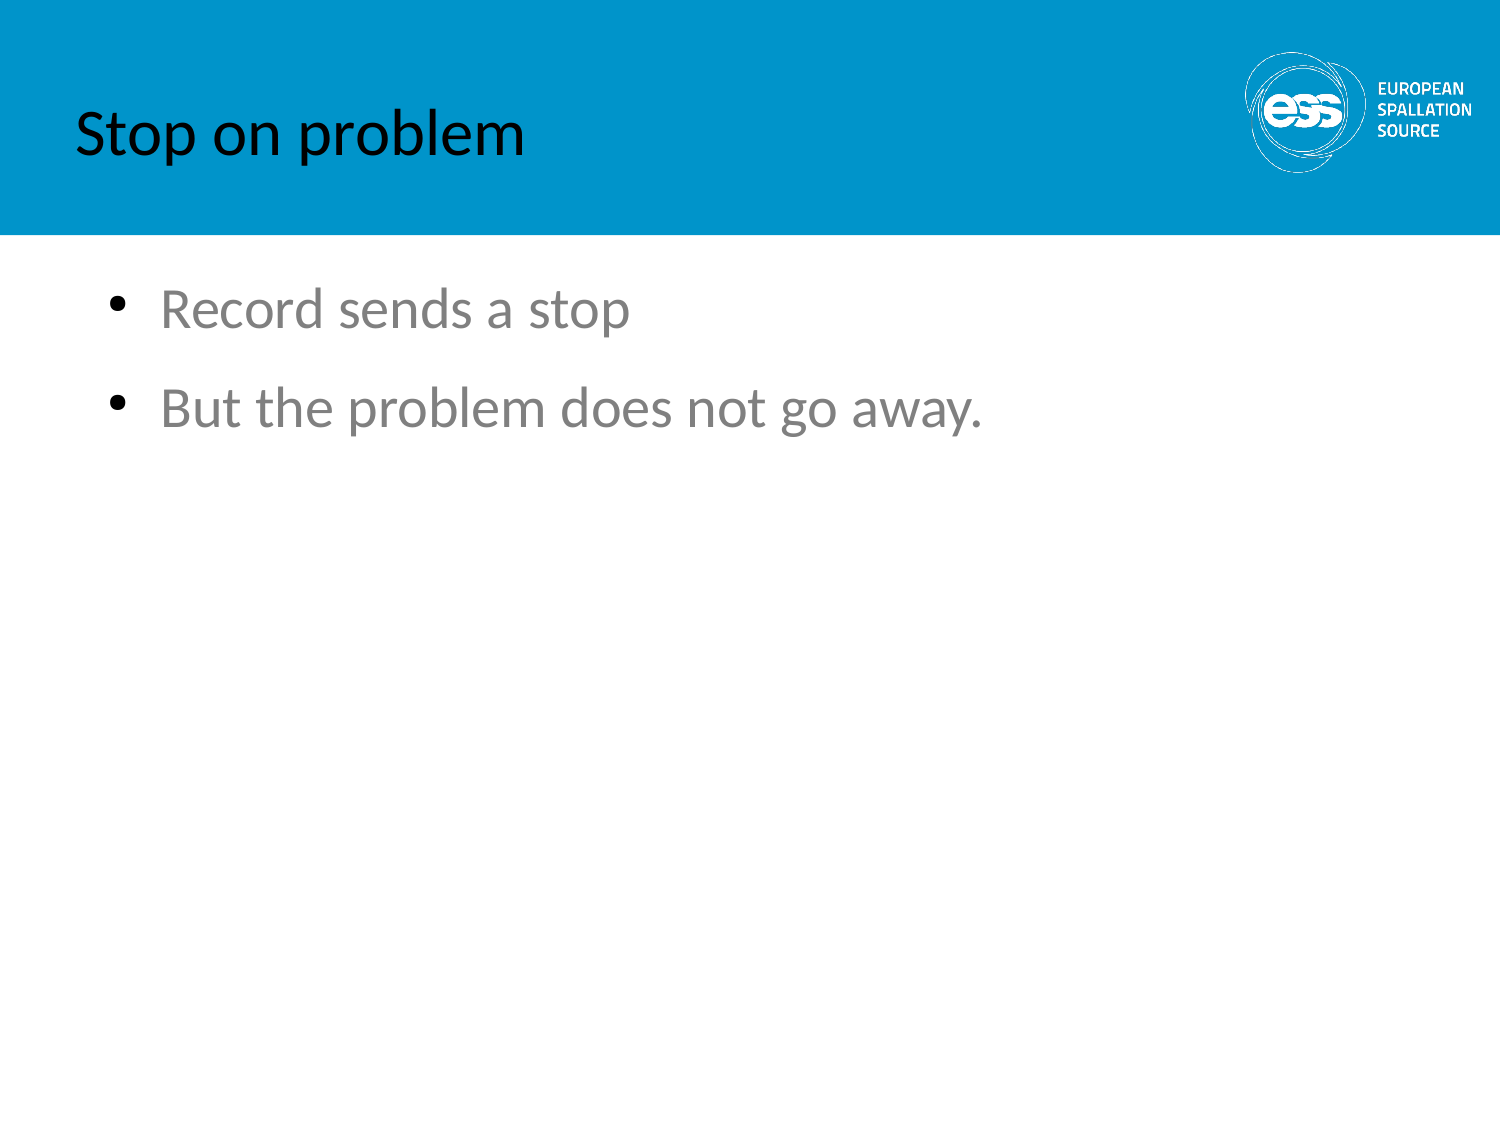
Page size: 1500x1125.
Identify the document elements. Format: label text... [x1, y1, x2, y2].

picture [1454, 83, 1458, 94]
picture [1436, 104, 1444, 115]
picture [1443, 86, 1450, 93]
picture [1400, 83, 1407, 94]
picture [1422, 125, 1428, 134]
picture [1264, 94, 1342, 127]
picture [1398, 109, 1406, 115]
picture [1418, 104, 1423, 115]
picture [1432, 125, 1438, 136]
picture [1379, 83, 1385, 94]
list Record sends a stop But the problem does not go away. [75, 262, 1426, 1005]
title Stop on problem [75, 45, 1247, 233]
picture [1409, 104, 1415, 115]
picture [1423, 83, 1430, 94]
picture [1389, 104, 1393, 115]
